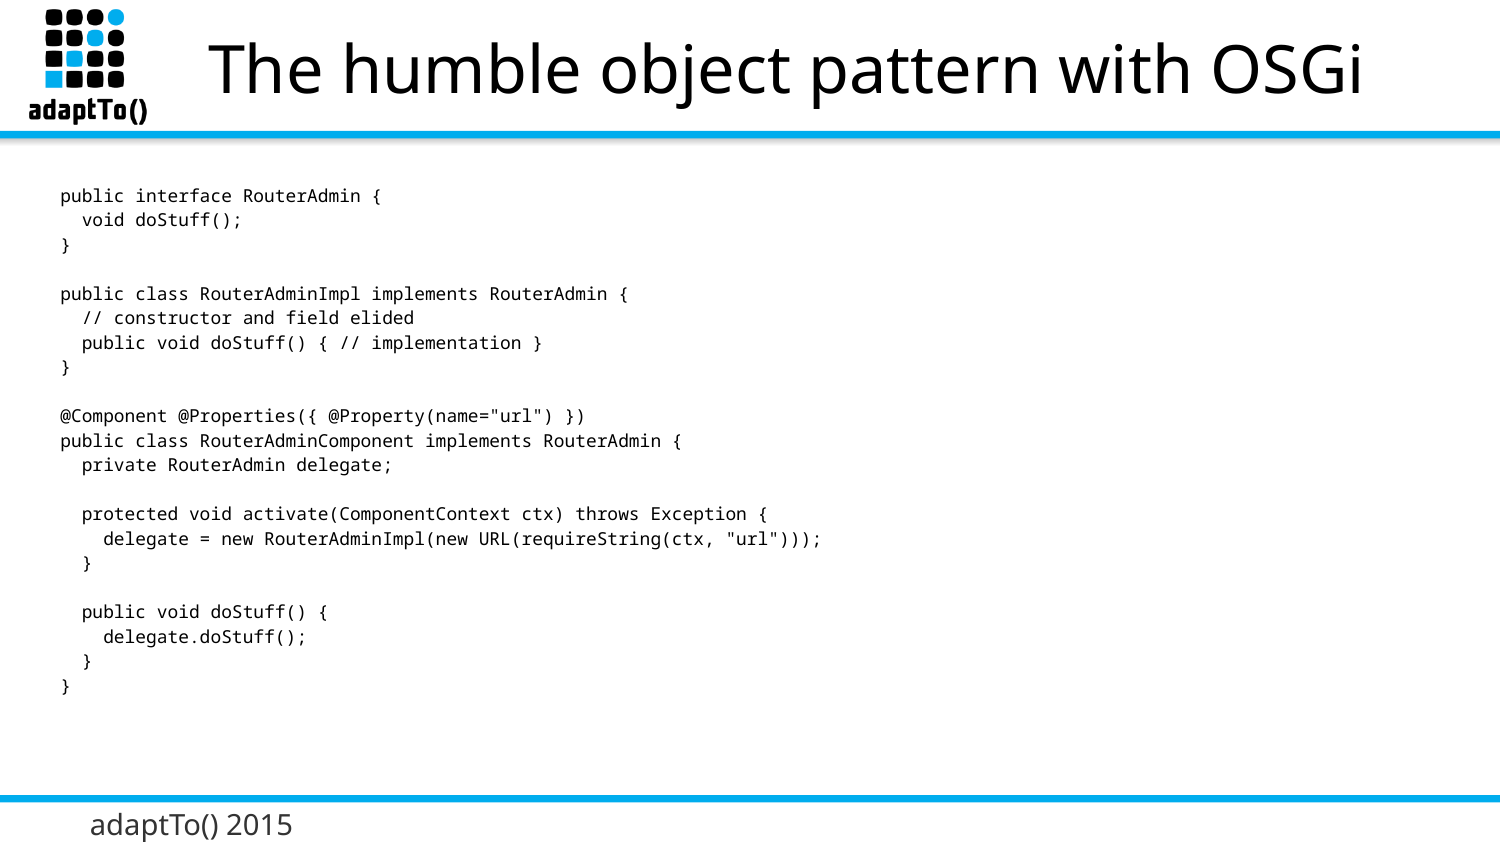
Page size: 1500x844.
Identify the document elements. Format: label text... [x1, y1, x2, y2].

list public interface RouterAdmin { void doStuff(); } public class RouterAdminImpl implements RouterAdmin { // constructor and field elided public void doStuff() { // implementation } } @Component @Properties({ @Property(name="url") }) public class RouterAdminComponent implements RouterAdmin { private RouterAdmin delegate; protected void activate(ComponentContext ctx) throws Exception { delegate = new RouterAdminImpl(new URL(requireString(ctx, "url"))); } public void doStuff() { delegate.doStuff(); } } [52, 183, 1447, 760]
title The humble object pattern with OSGi [150, 15, 1425, 121]
picture [27, 6, 148, 126]
